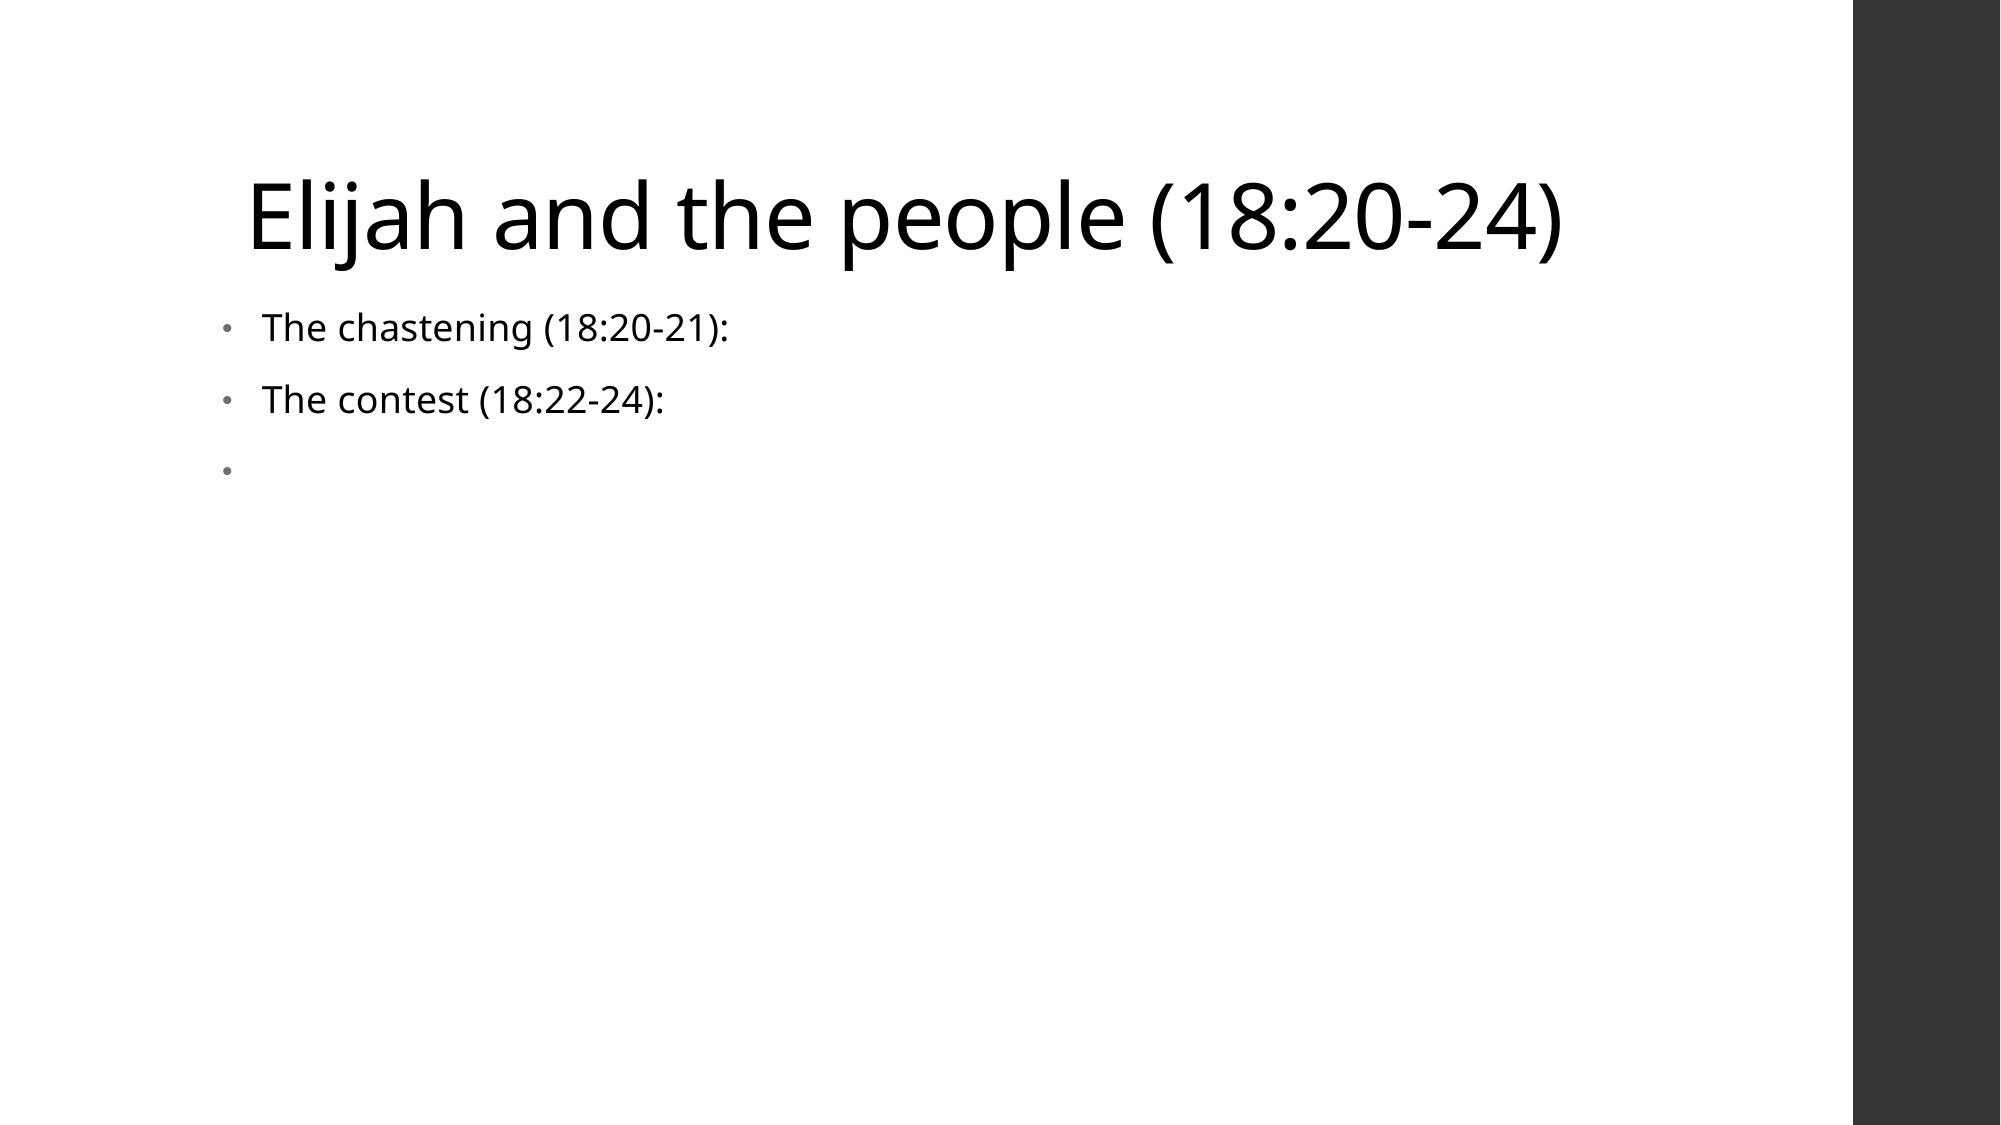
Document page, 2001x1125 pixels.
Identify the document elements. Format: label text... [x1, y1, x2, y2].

list The chastening (18:20-21): The contest (18:22-24): [206, 299, 1617, 1014]
title Elijah and the people (18:20-24) [206, 60, 1797, 278]
